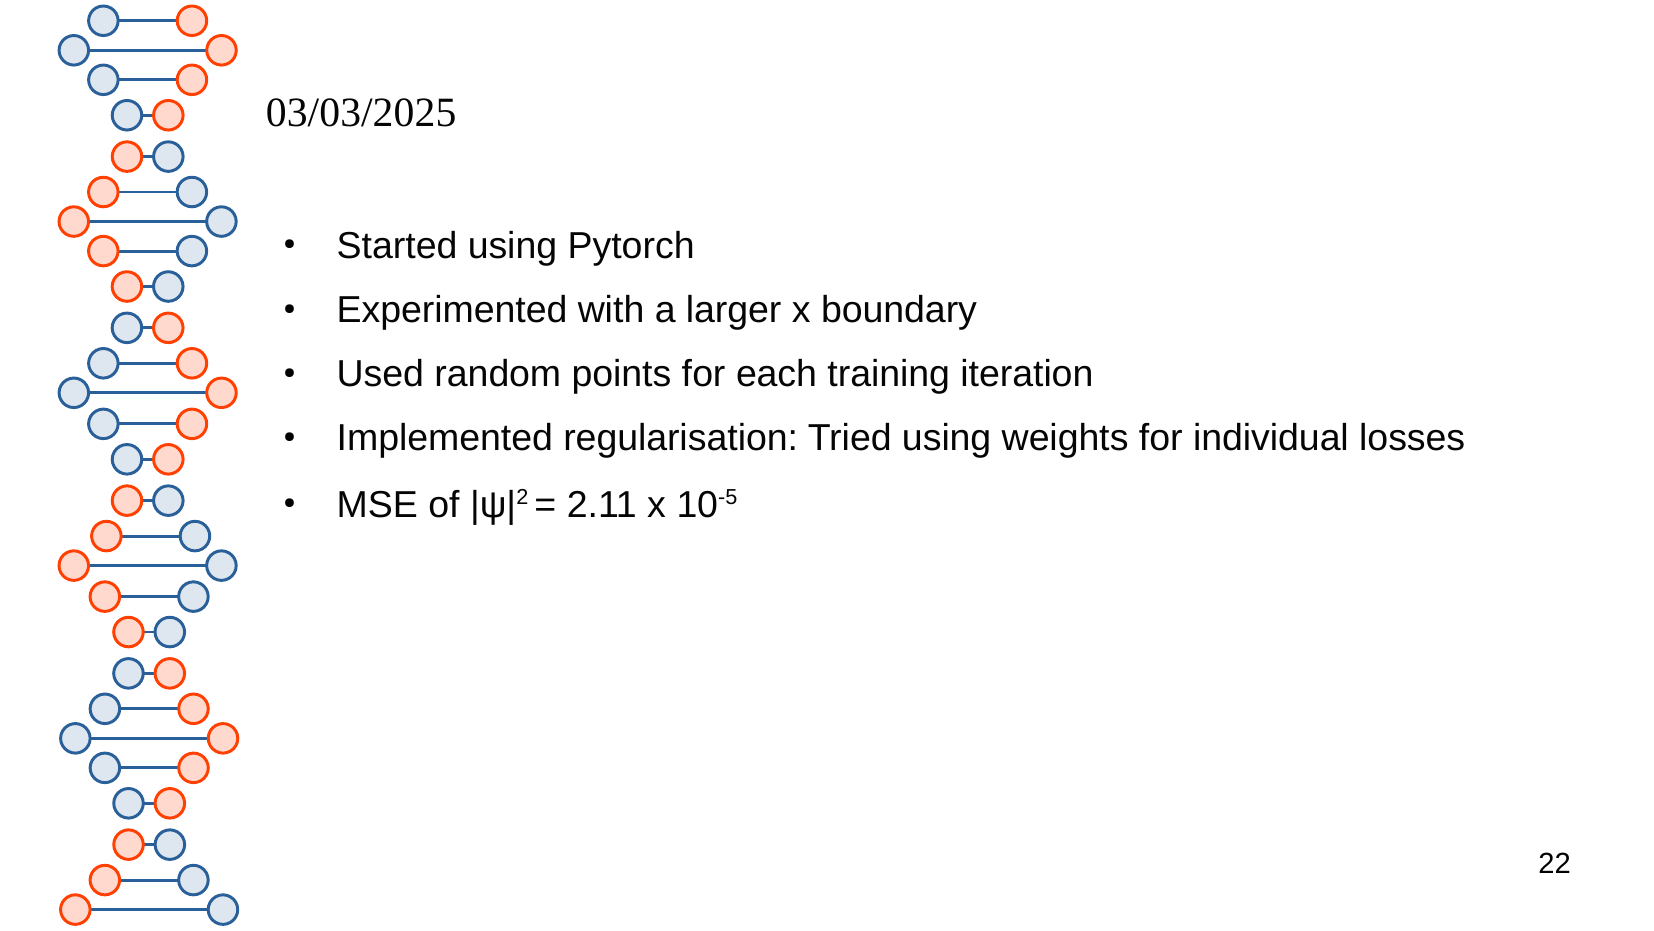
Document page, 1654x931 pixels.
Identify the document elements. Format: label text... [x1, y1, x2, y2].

title 03/03/2025 [265, 35, 1595, 189]
list Started using Pytorch Experimented with a larger x boundary Used random points for each training iteration Implemented regularisation: Tried using weights for individual losses MSE of |ψ|2 = 2.11 x 10-5 [265, 224, 1595, 764]
